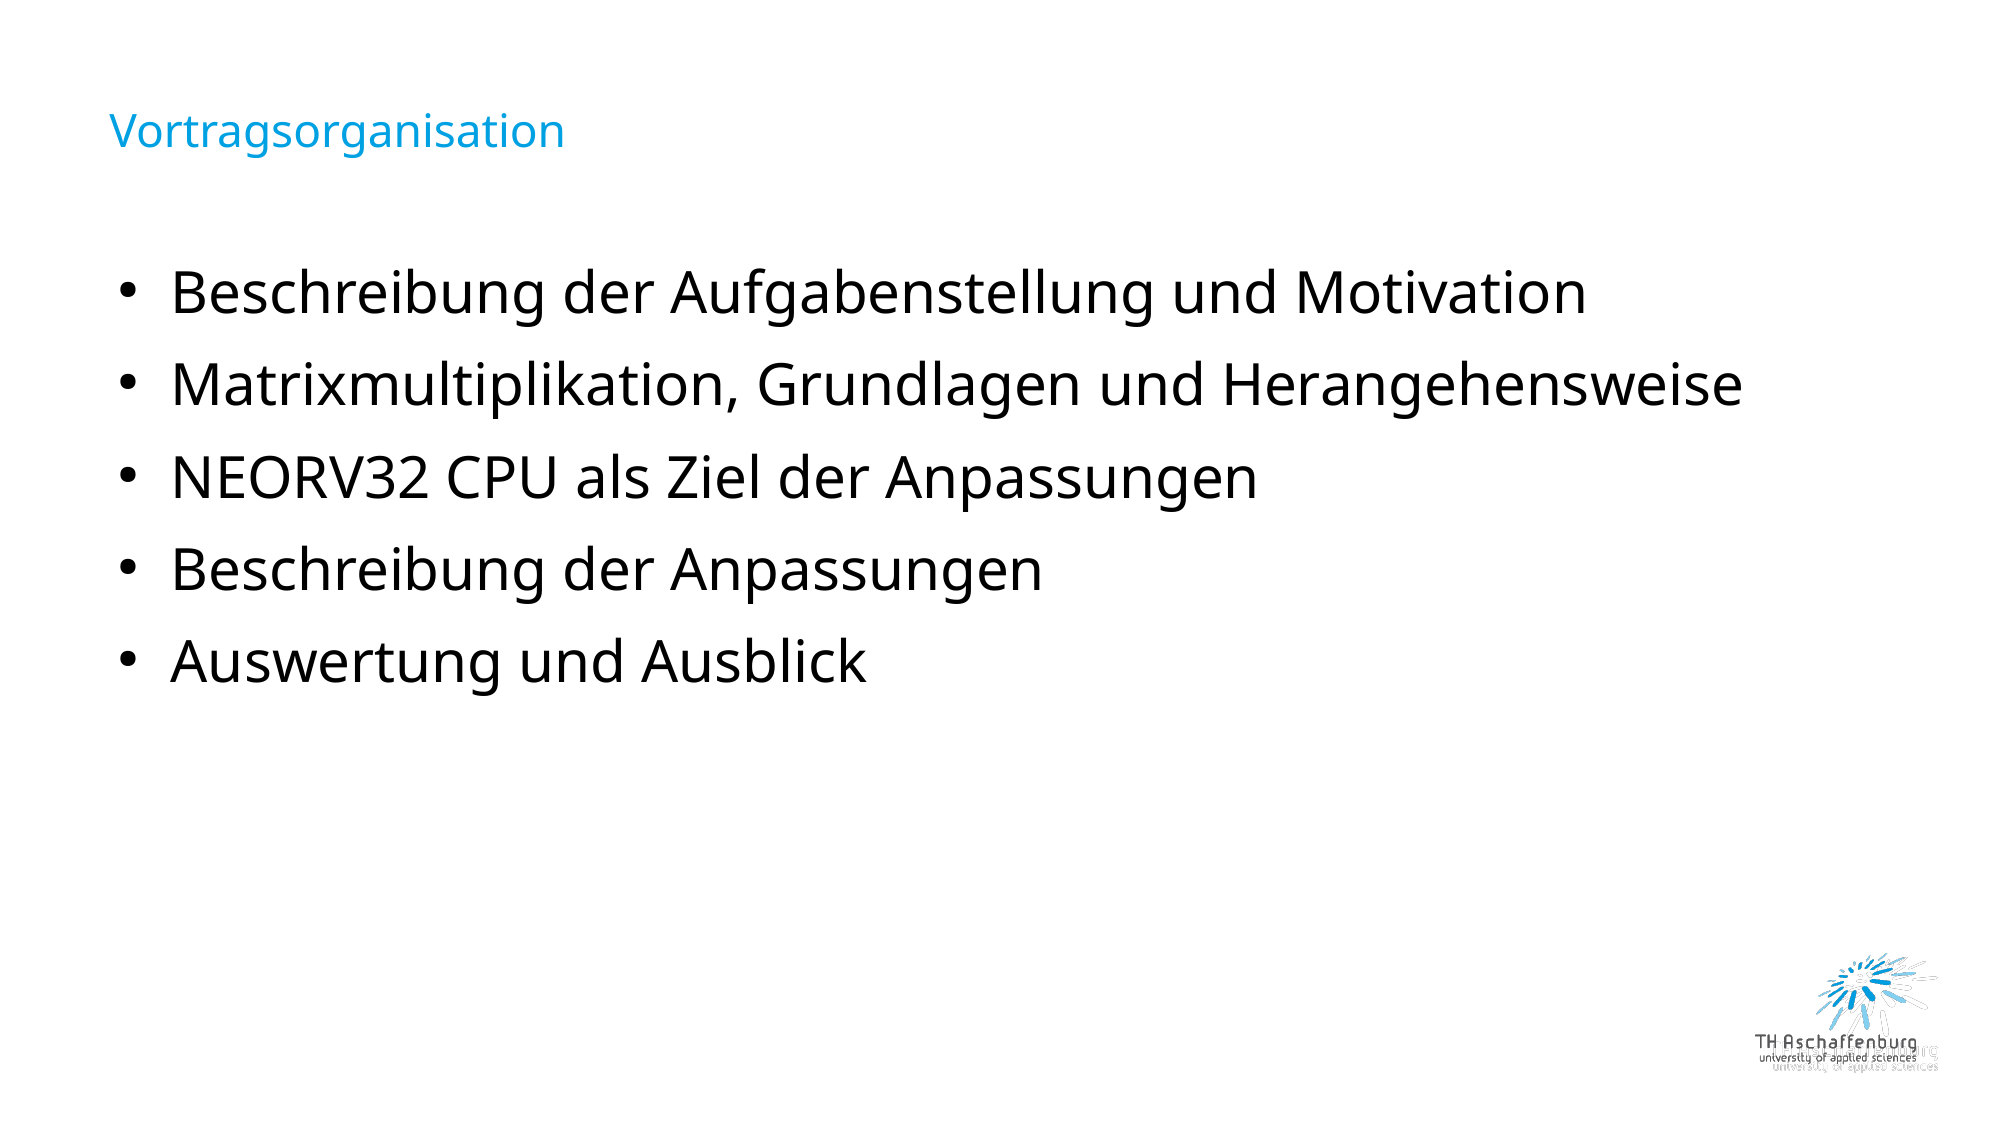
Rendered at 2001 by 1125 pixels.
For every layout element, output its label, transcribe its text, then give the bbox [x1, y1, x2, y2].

title Vortragsorganisation [94, 94, 1820, 165]
picture [1755, 953, 1938, 1073]
list Beschreibung der Aufgabenstellung und Motivation Matrixmultiplikation, Grundlagen und Herangehensweise NEORV32 CPU als Ziel der Anpassungen Beschreibung der Anpassungen Auswertung und Ausblickdd Text [100, 263, 1900, 916]
